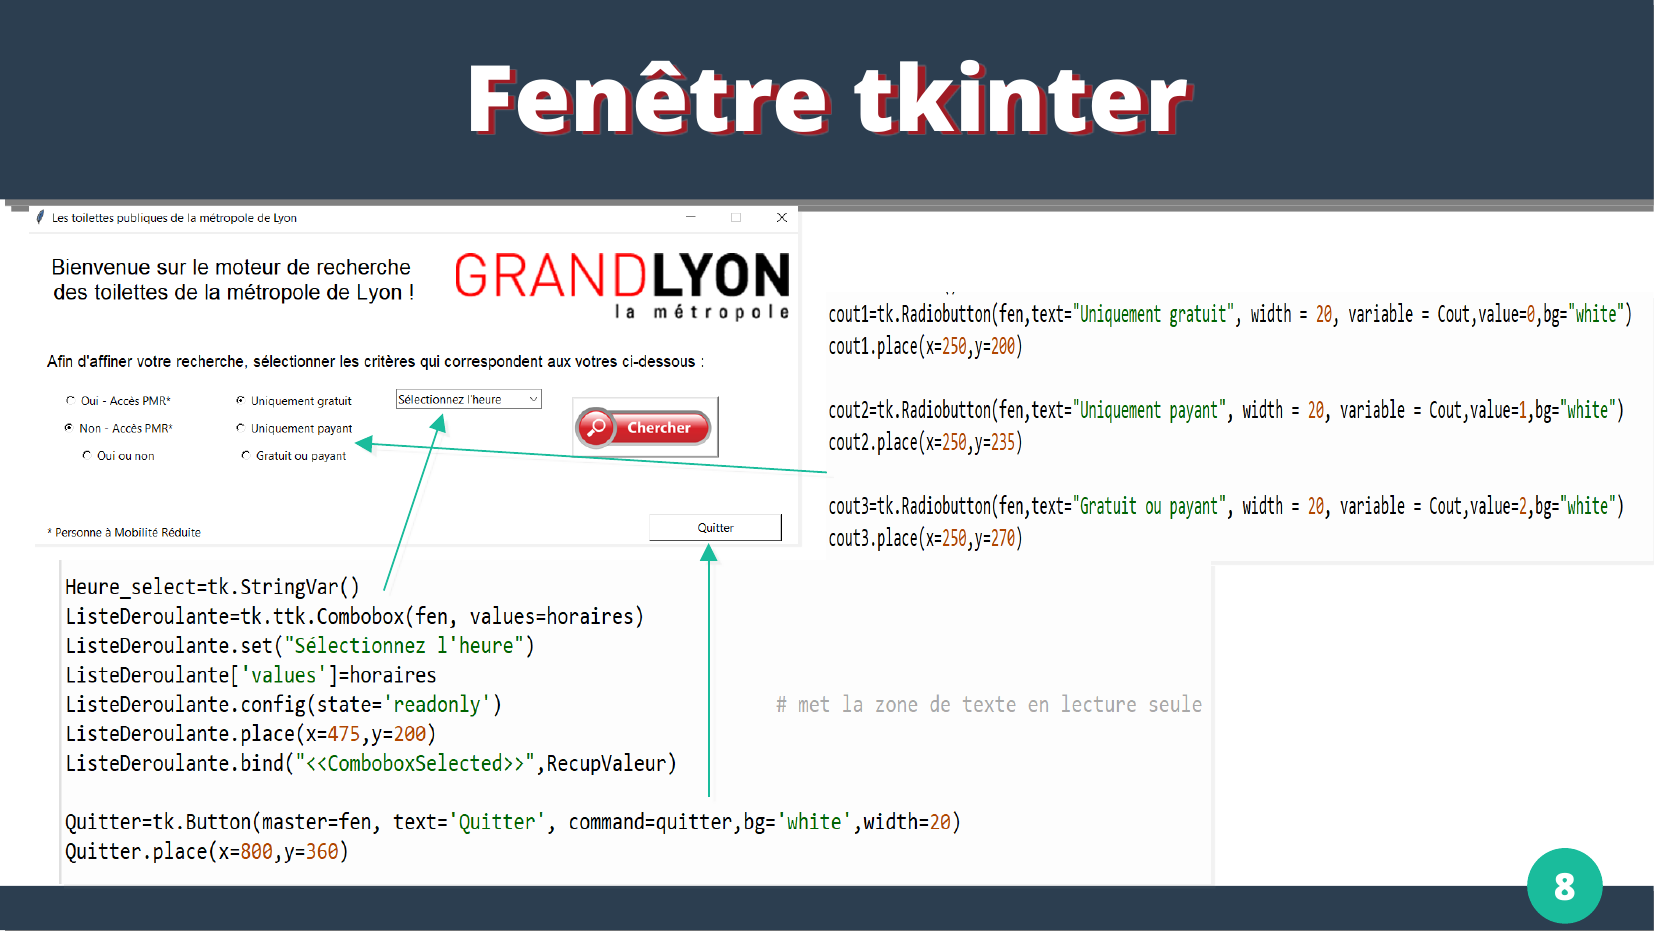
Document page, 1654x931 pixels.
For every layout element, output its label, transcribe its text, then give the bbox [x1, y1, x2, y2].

picture [29, 206, 798, 544]
picture [59, 292, 1654, 884]
picture [401, 449, 798, 544]
title Fenêtre tkinter [59, 37, 1595, 155]
